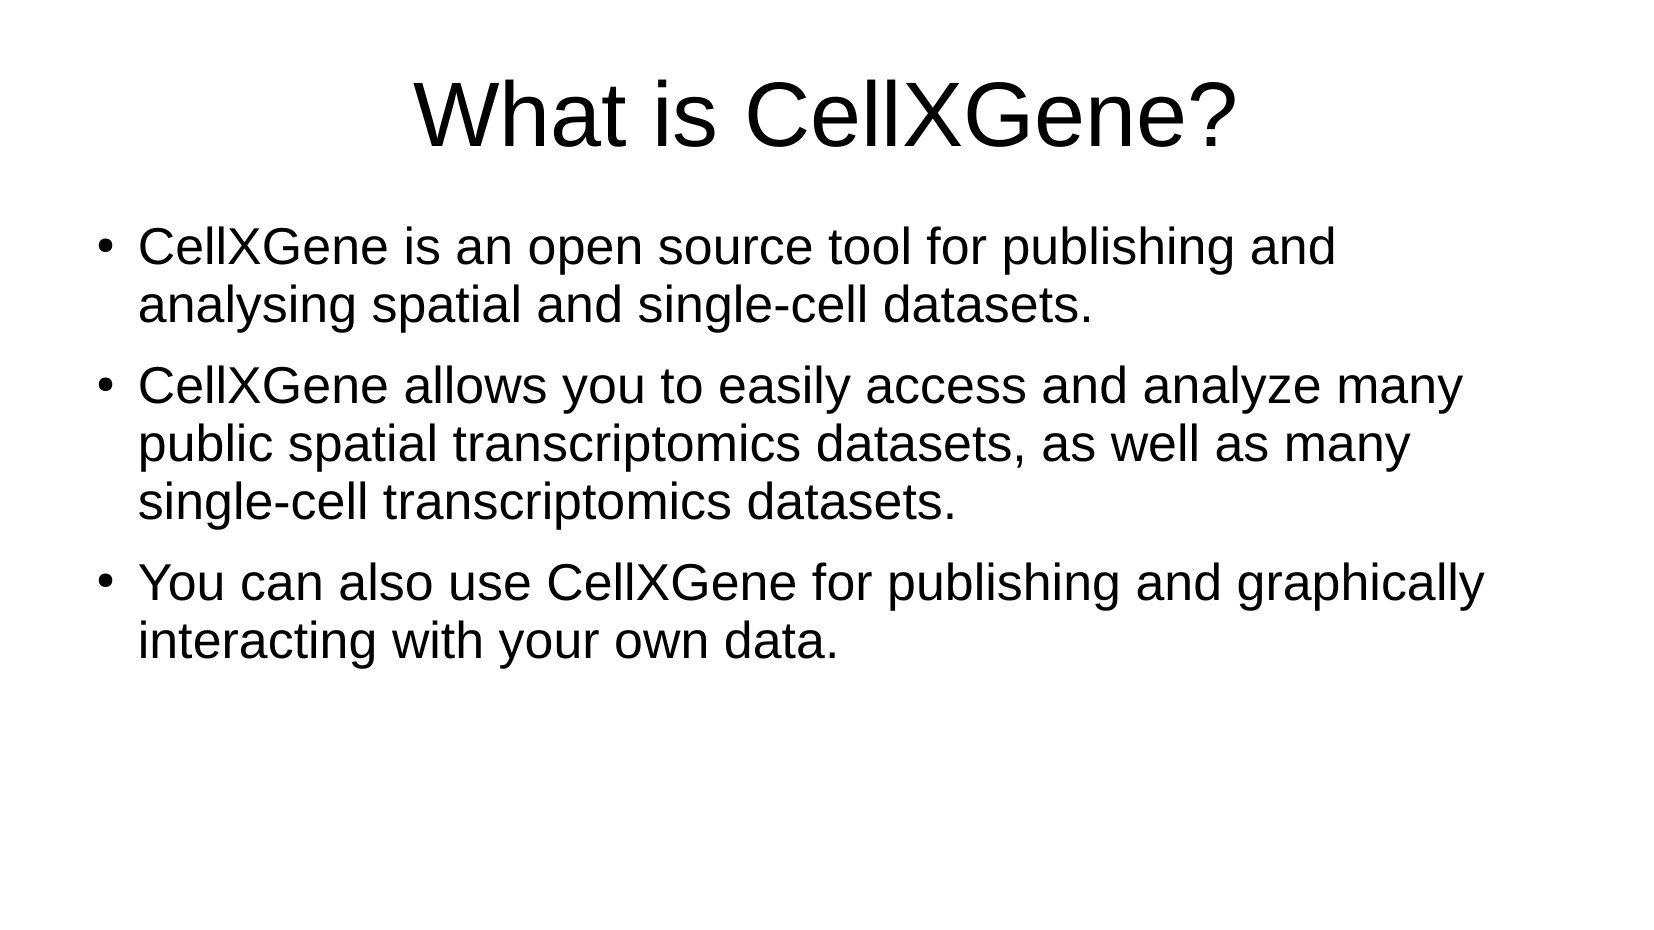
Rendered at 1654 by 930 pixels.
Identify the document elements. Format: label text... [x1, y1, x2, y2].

list CellXGene is an open source tool for publishing and analysing spatial and single-cell datasets. CellXGene allows you to easily access and analyze many public spatial transcriptomics datasets, as well as many single-cell transcriptomics datasets. You can also use CellXGene for publishing and graphically interacting with your own data. [82, 217, 1571, 757]
title What is CellXGene? [82, 37, 1571, 193]
